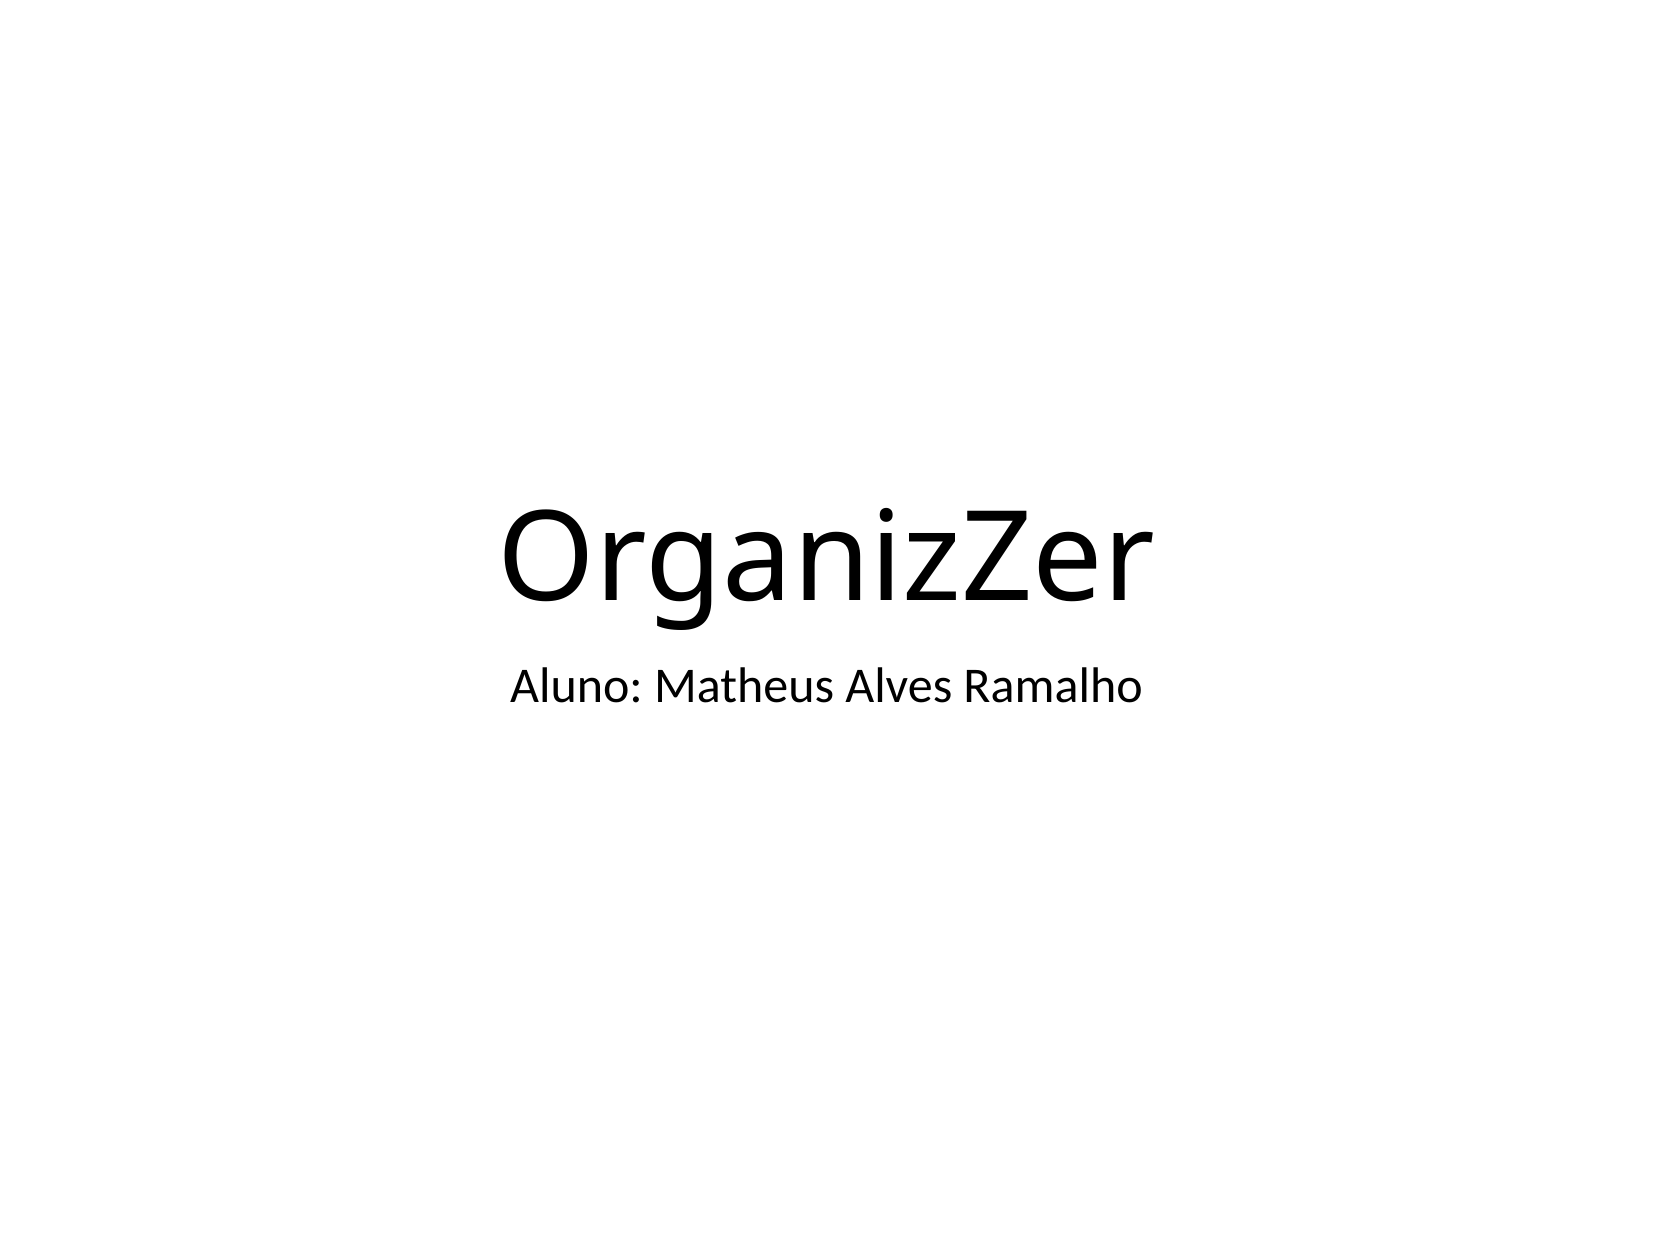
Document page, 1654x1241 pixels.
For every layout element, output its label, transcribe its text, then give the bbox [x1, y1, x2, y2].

title OrganizZer [206, 202, 1447, 635]
subtitle Aluno: Matheus Alves Ramalho [206, 651, 1447, 951]
